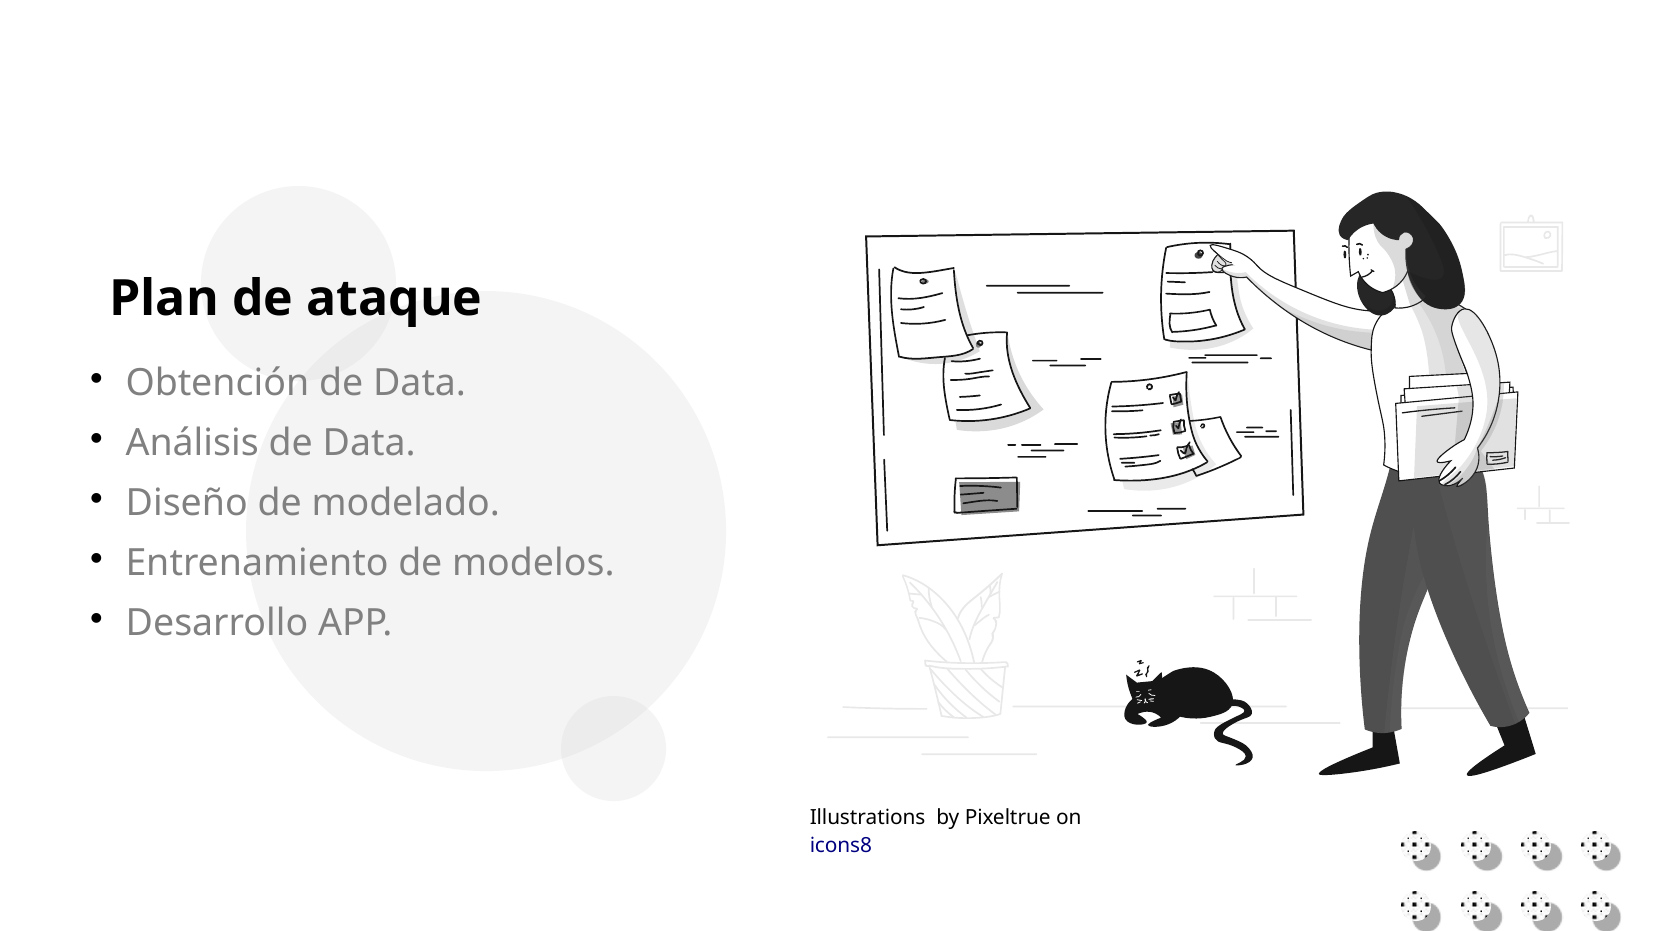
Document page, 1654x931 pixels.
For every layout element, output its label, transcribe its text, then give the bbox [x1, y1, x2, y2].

picture [1580, 890, 1612, 922]
text_box Obtención de Data. Análisis de Data. Diseño de modelado. Entrenamiento de modelos. Desarrollo APP. [75, 350, 1005, 680]
picture [1581, 830, 1612, 862]
picture [1520, 831, 1552, 862]
picture [1400, 891, 1432, 922]
picture [1460, 830, 1492, 862]
text_box Plan de ataque [94, 258, 650, 324]
picture [1461, 890, 1492, 922]
picture [1520, 890, 1552, 922]
picture [1400, 830, 1432, 862]
